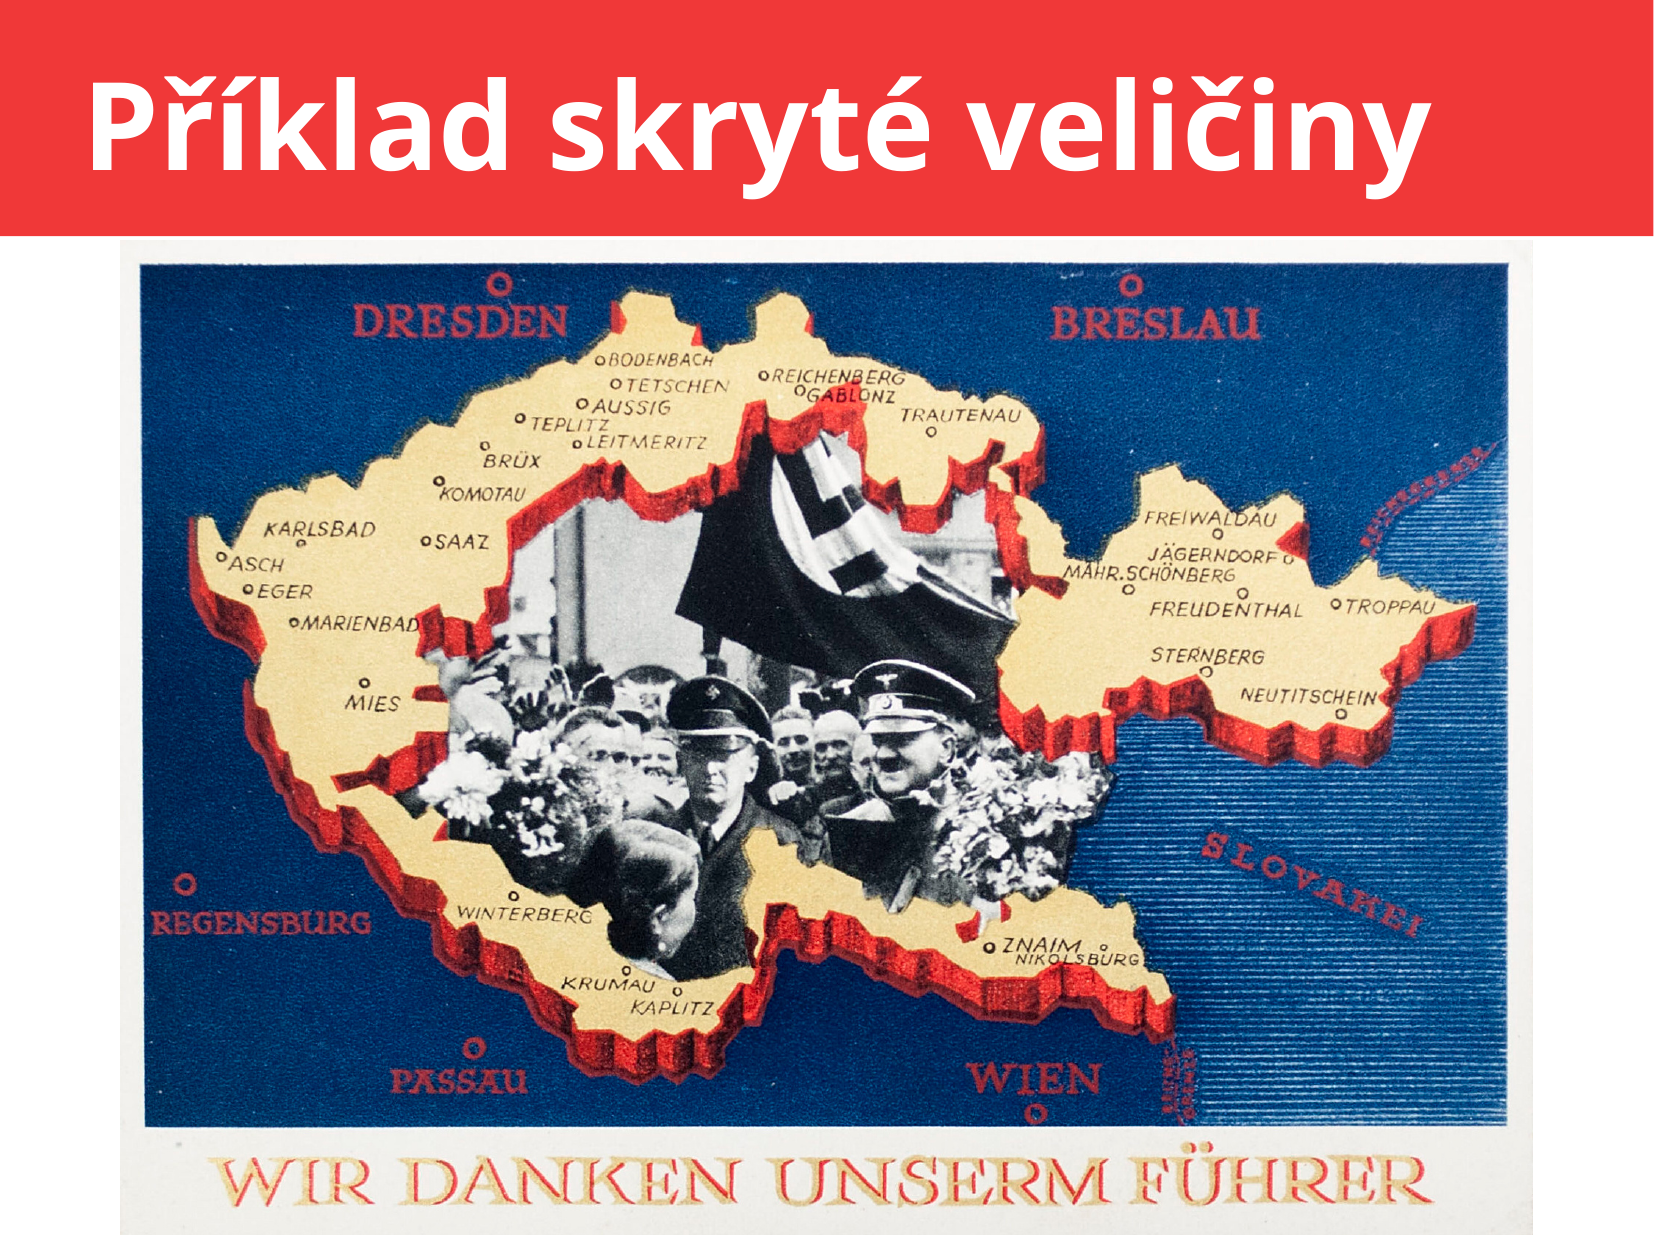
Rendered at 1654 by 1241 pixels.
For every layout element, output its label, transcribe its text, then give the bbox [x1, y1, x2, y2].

title Příklad skryté veličiny [82, 19, 1571, 227]
picture [120, 240, 1533, 1235]
